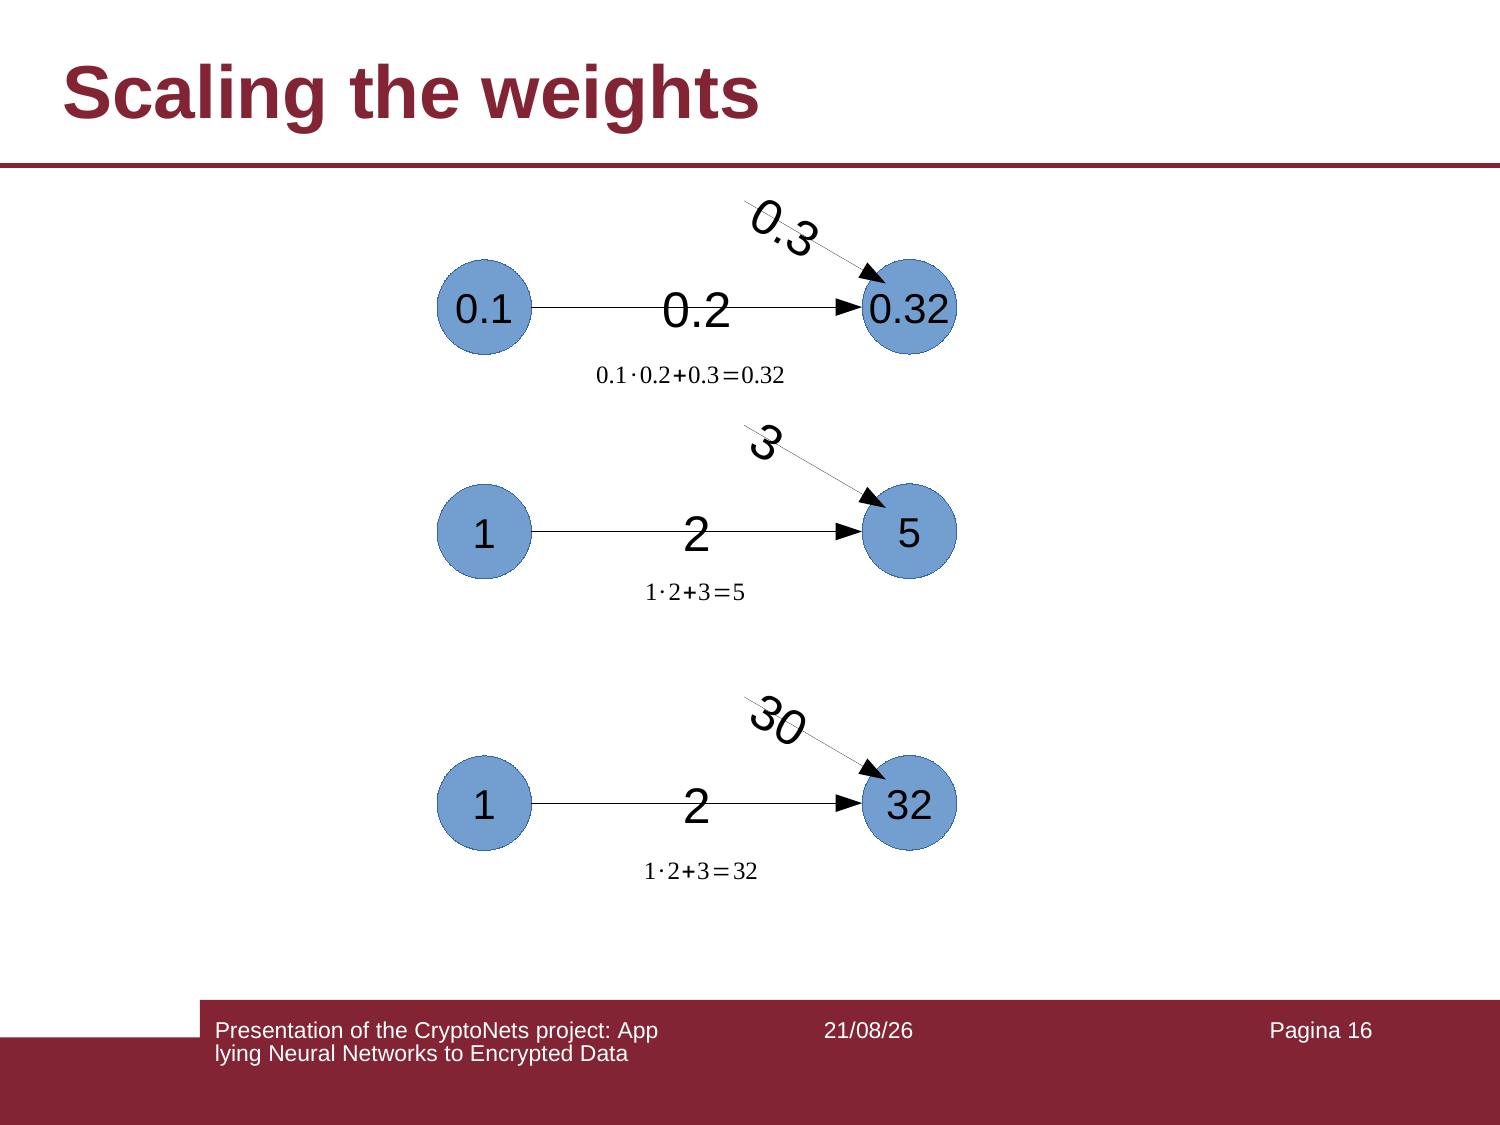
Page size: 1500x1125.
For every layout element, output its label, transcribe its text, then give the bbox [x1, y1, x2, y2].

text_box 0.32 [862, 259, 957, 355]
chart [589, 362, 792, 390]
text_box 5 [862, 483, 957, 579]
chart [637, 858, 764, 886]
text_box 32 [862, 755, 957, 851]
text_box 0.1 [437, 259, 532, 355]
text_box 1 [437, 755, 532, 851]
chart [638, 578, 753, 607]
text_box 1 [437, 484, 532, 579]
title Scaling the weights [47, 35, 1382, 163]
